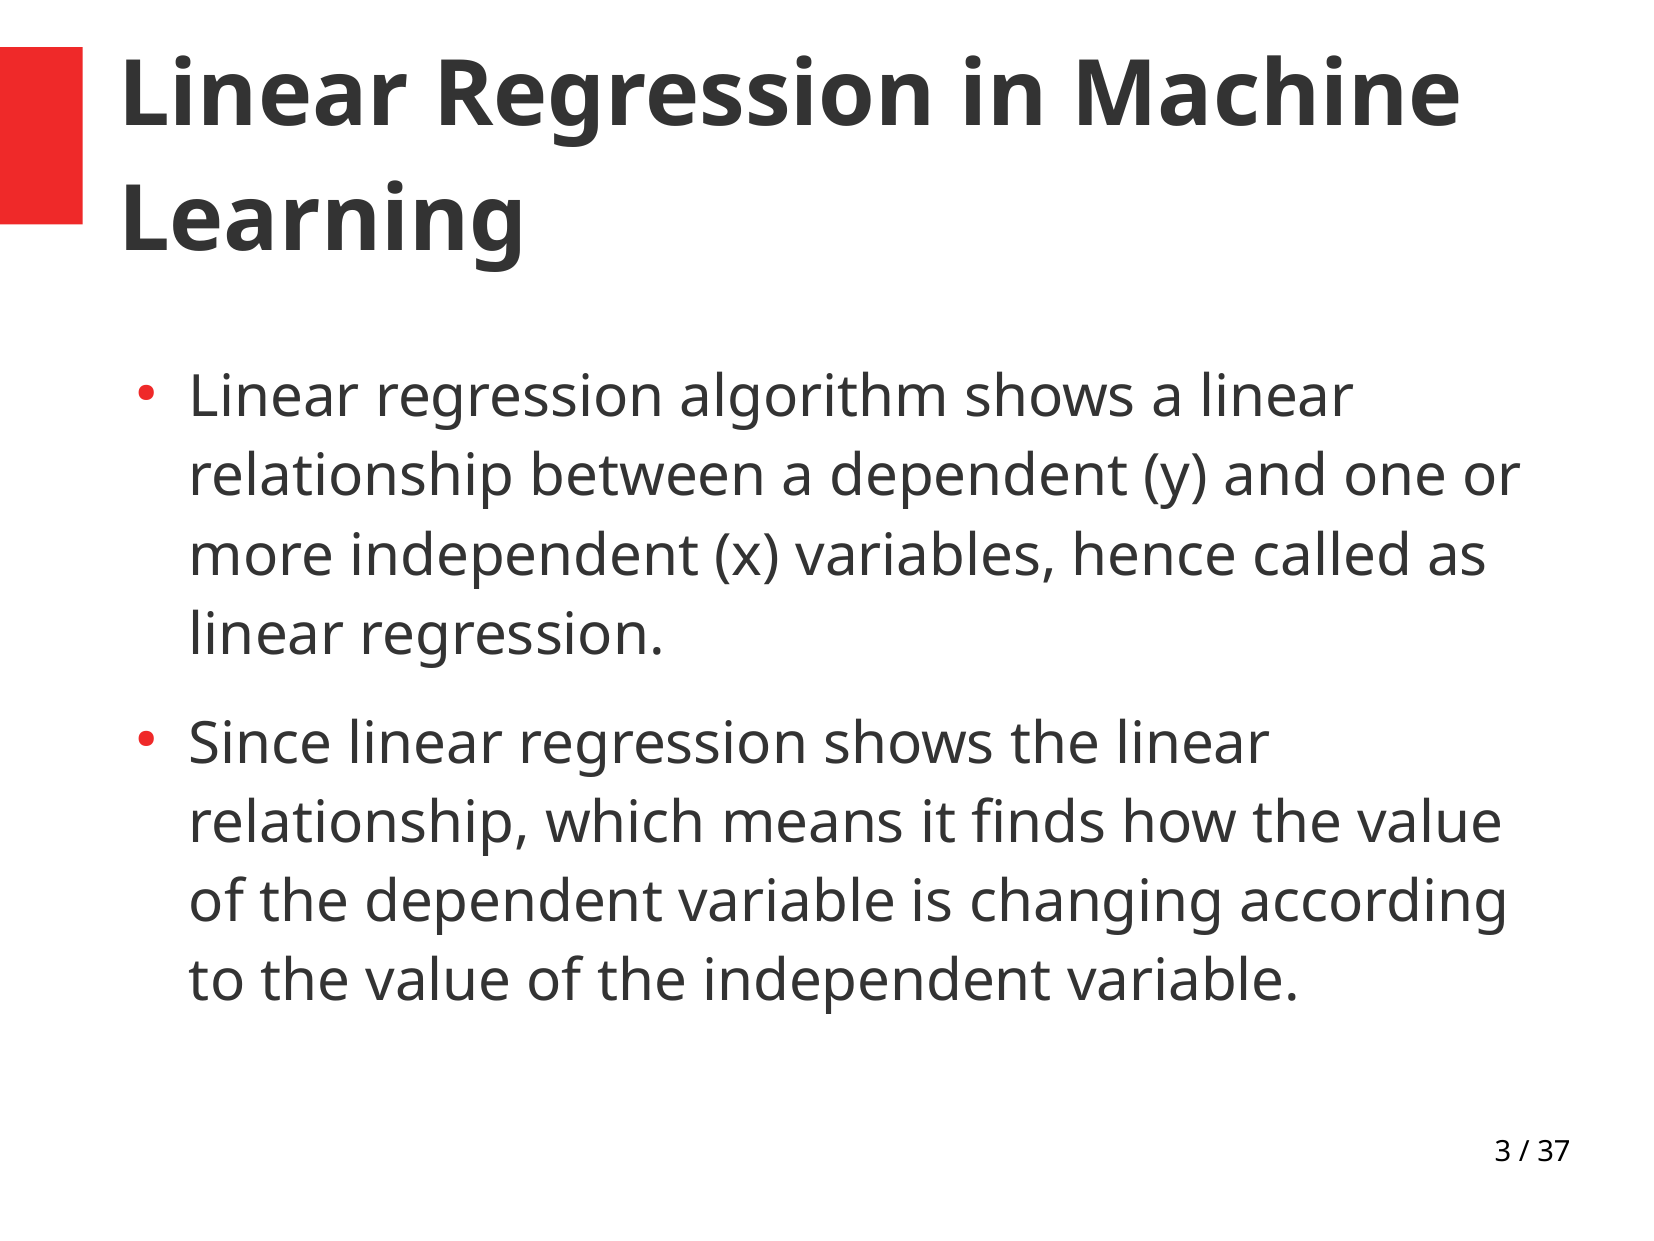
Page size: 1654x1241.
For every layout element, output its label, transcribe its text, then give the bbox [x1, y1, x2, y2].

title Linear Regression in Machine Learning [118, 28, 1571, 278]
list Linear regression algorithm shows a linear relationship between a dependent (y) and one or more independent (x) variables, hence called as linear regression. Since linear regression shows the linear relationship, which means it finds how the value of the dependent variable is changing according to the value of the independent variable. [118, 354, 1536, 1074]
